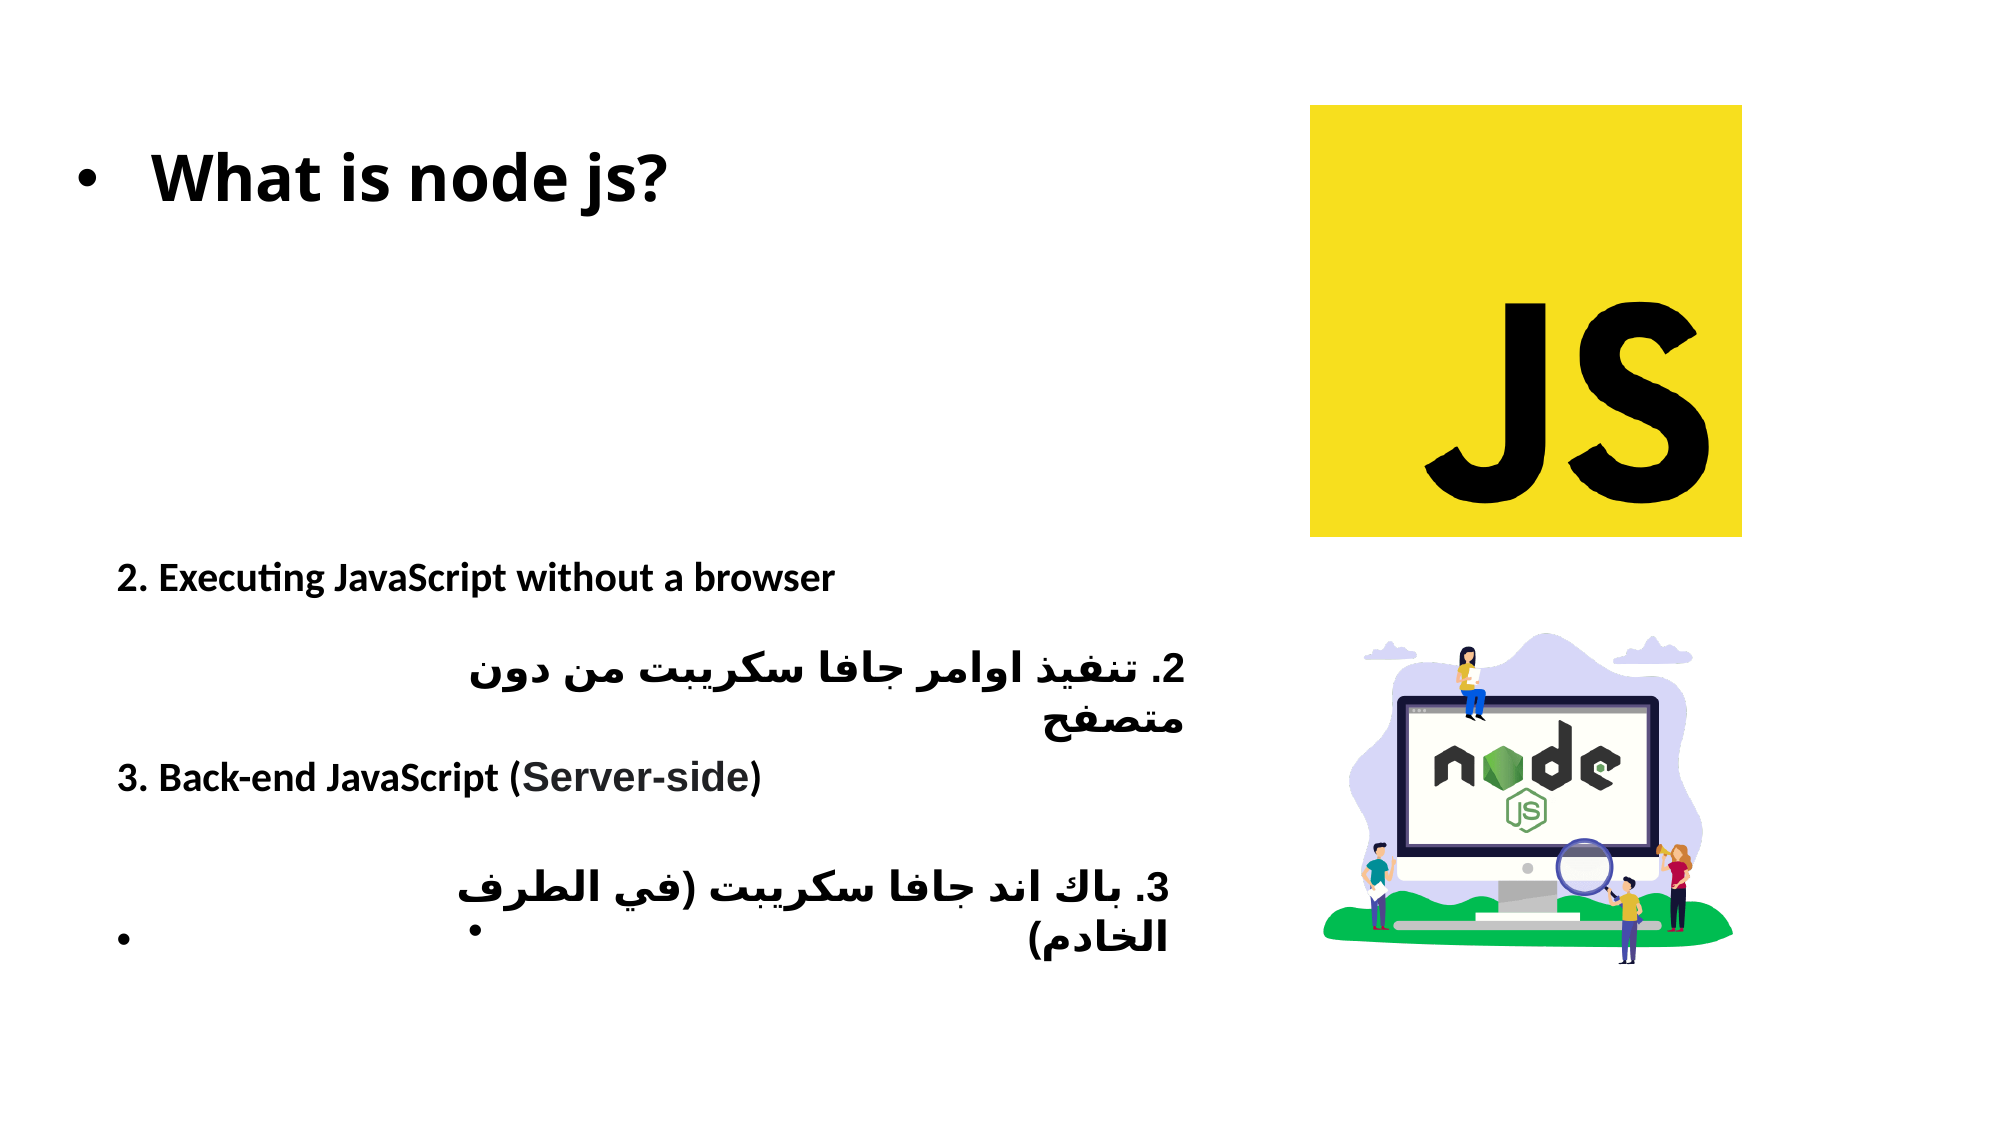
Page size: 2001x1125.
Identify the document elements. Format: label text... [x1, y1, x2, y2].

title What is node js? [61, 106, 1000, 402]
text_box 3. باك اند جافا سكريبت (في الطرف الخادم) [441, 852, 1240, 1125]
picture [1313, 588, 1739, 1014]
list 2. Executing JavaScript without a browser 3. Back-end JavaScript (Server-side) [101, 542, 901, 1125]
picture [1310, 105, 1742, 537]
text_box 2. تنفيذ اوامر جافا سكريبت من دون متصفح [453, 633, 1252, 1125]
